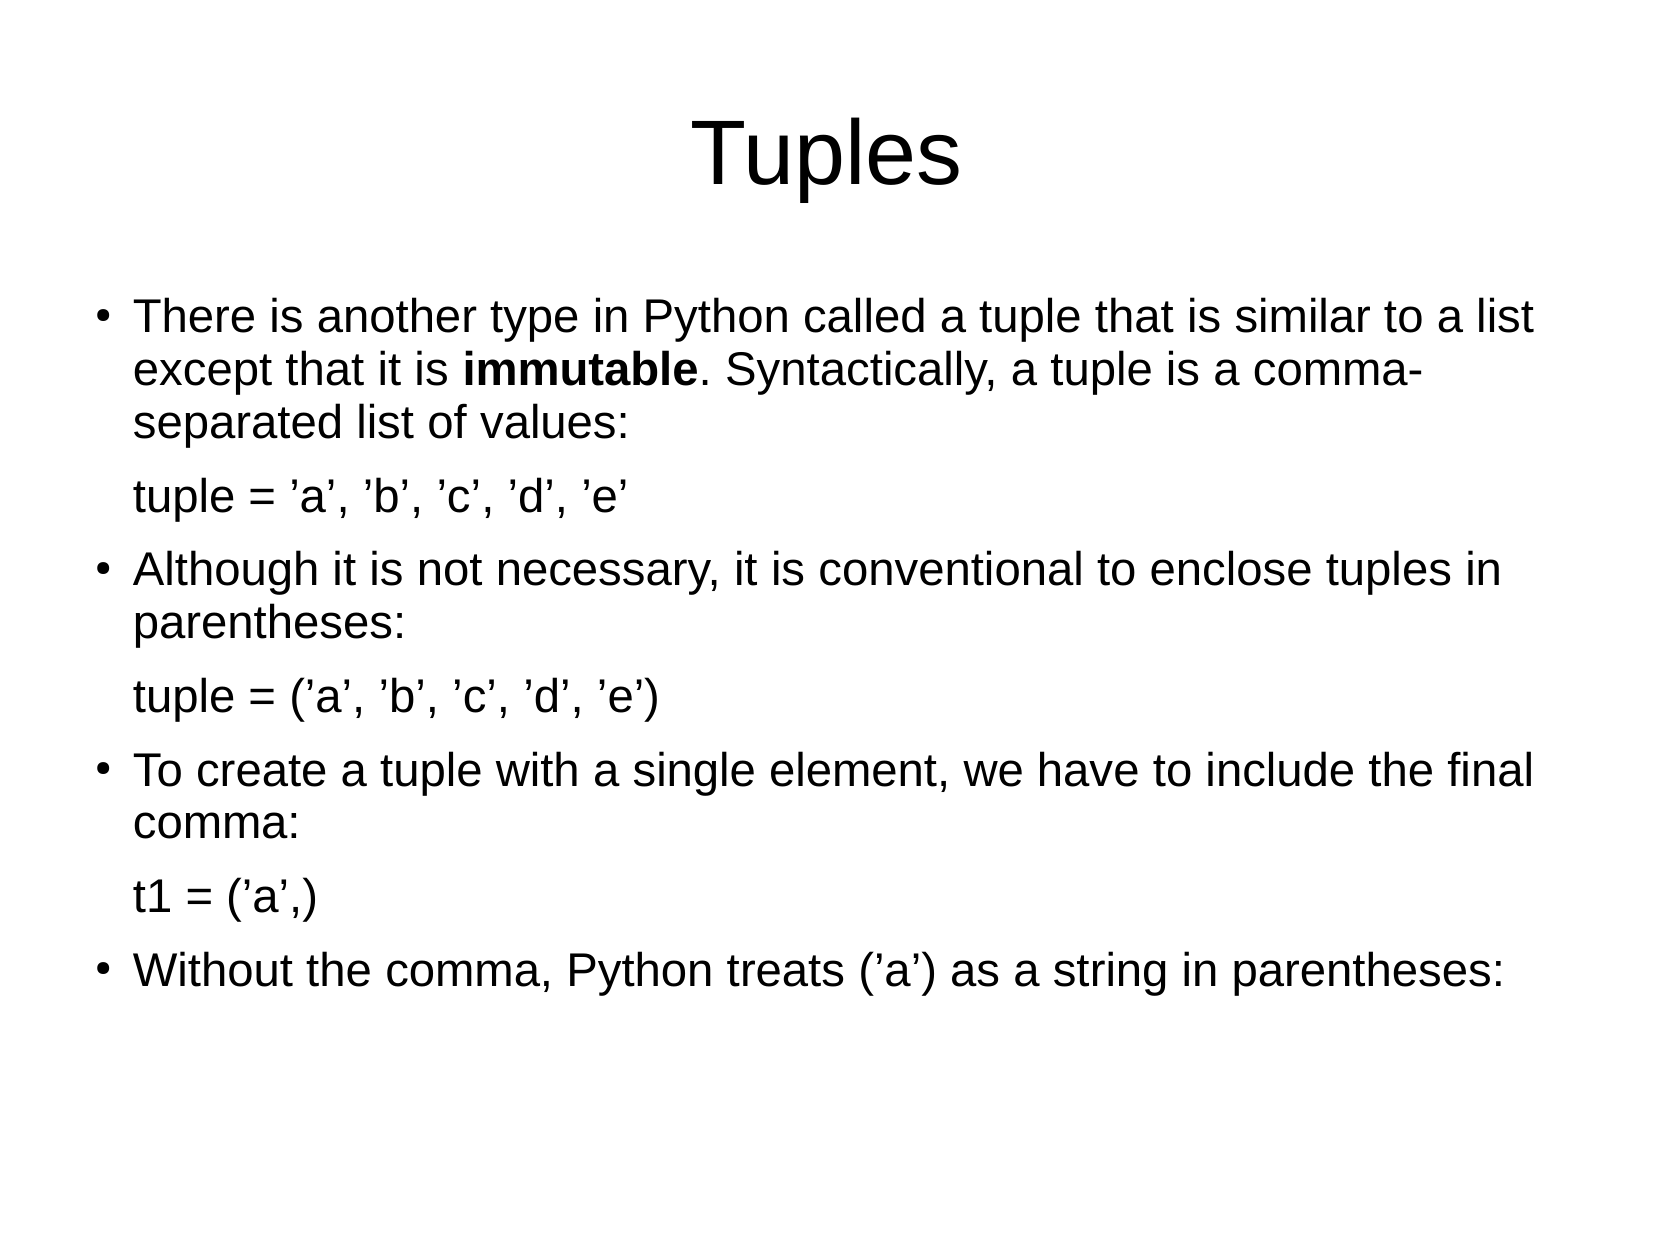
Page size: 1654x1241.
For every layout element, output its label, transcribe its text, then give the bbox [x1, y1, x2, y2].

title Tuples [82, 49, 1571, 257]
list There is another type in Python called a tuple that is similar to a list except that it is immutable. Syntactically, a tuple is a comma-separated list of values: tuple = ’a’, ’b’, ’c’, ’d’, ’e’ Although it is not necessary, it is conventional to enclose tuples in parentheses: tuple = (’a’, ’b’, ’c’, ’d’, ’e’) To create a tuple with a single element, we have to include the final comma: t1 = (’a’,) Without the comma, Python treats (’a’) as a string in parentheses: [82, 290, 1571, 1010]
